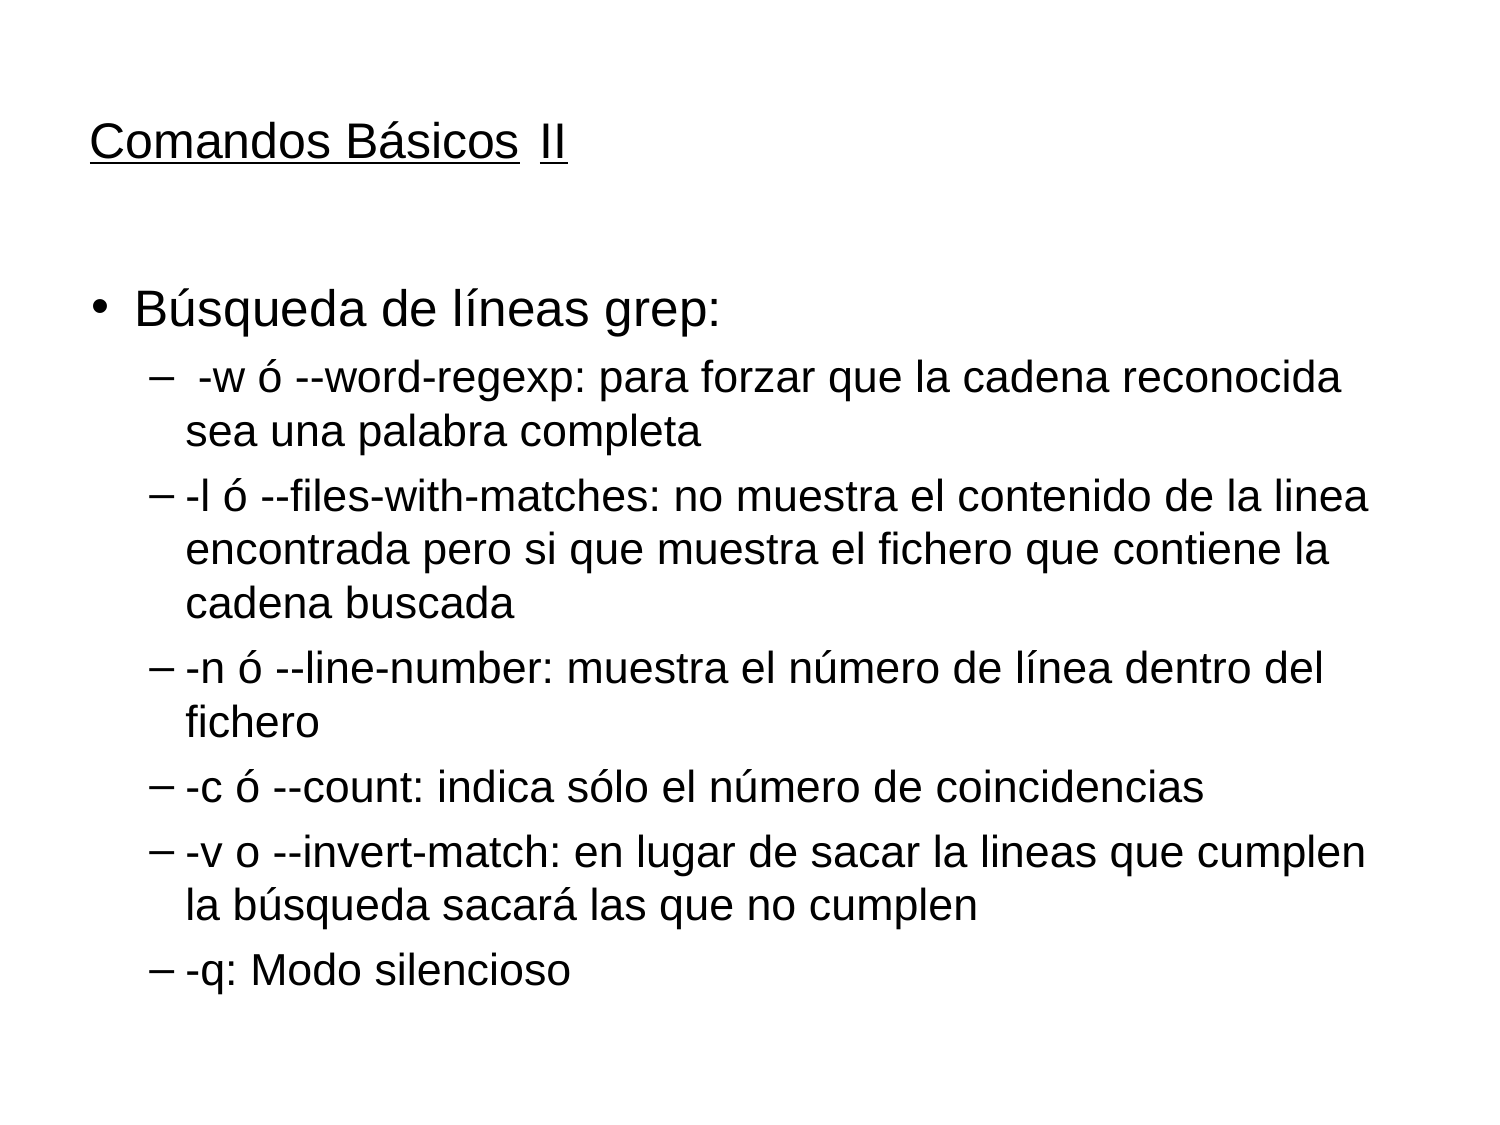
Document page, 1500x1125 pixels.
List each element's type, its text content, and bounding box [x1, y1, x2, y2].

title Comandos Básicos II [75, 45, 1426, 233]
list Búsqueda de líneas grep: -w ó --word-regexp: para forzar que la cadena reconocida sea una palabra completa -l ó --files-with-matches: no muestra el contenido de la linea encontrada pero si que muestra el fichero que contiene la cadena buscada -n ó --line-number: muestra el número de línea dentro del fichero -c ó --count: indica sólo el número de coincidencias -v o --invert-match: en lugar de sacar la lineas que cumplen la búsqueda sacará las que no cumplen -q: Modo silencioso [76, 267, 1427, 1010]
